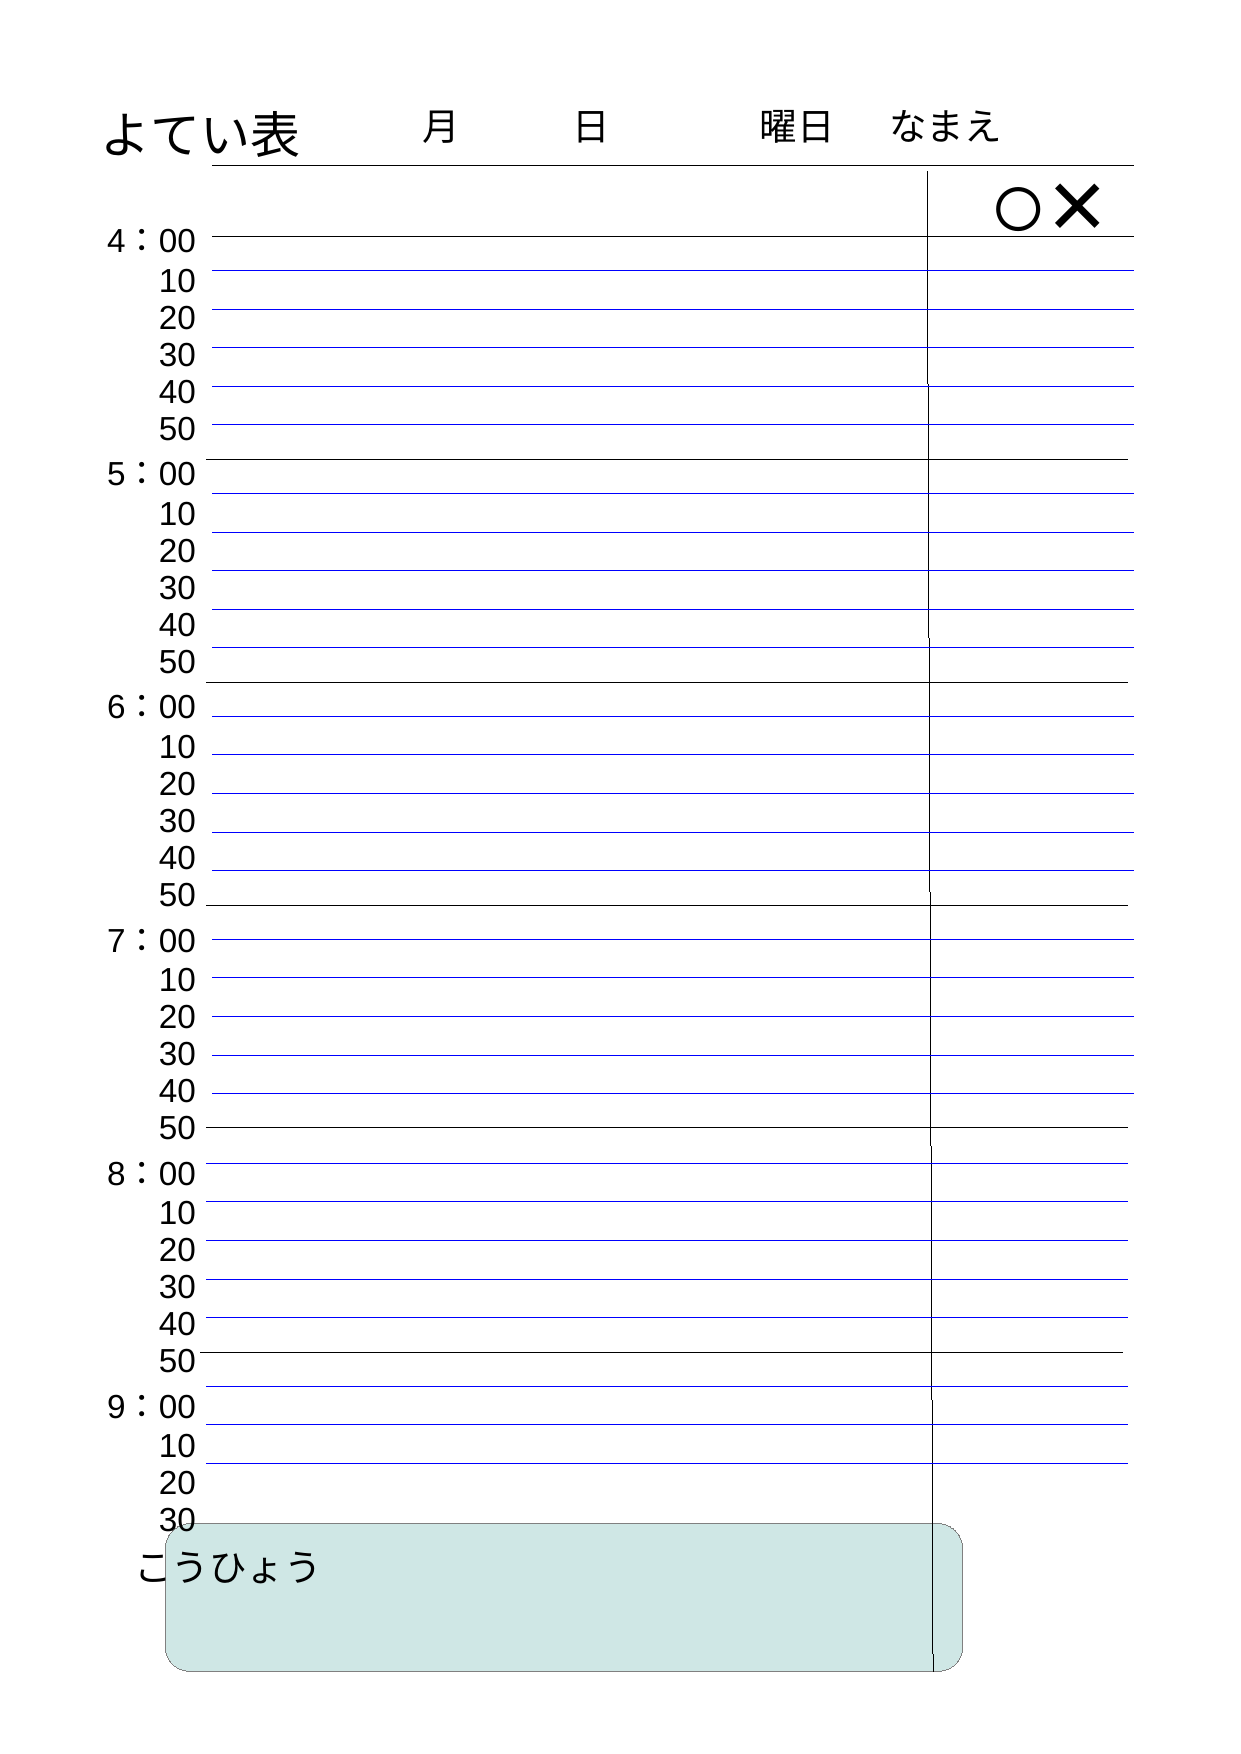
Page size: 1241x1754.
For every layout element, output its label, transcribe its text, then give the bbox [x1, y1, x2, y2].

text_box こうひょう [119, 1530, 296, 1583]
text_box 月 日 曜日 なまえ [407, 89, 912, 142]
text_box よてい表 [86, 88, 302, 154]
text_box [296, 1563, 311, 1580]
text_box [165, 1523, 963, 1672]
text_box [182, 1523, 191, 1529]
text_box ○× [973, 141, 1123, 269]
text_box 4：00 10 20 30 40 50 5：00 10 20 30 40 50 6：00 10 20 30 40 50 7：00 10 20 30 40 50 8：00 10 20 30 40 50 9：00 10 20 30 [59, 206, 184, 1522]
